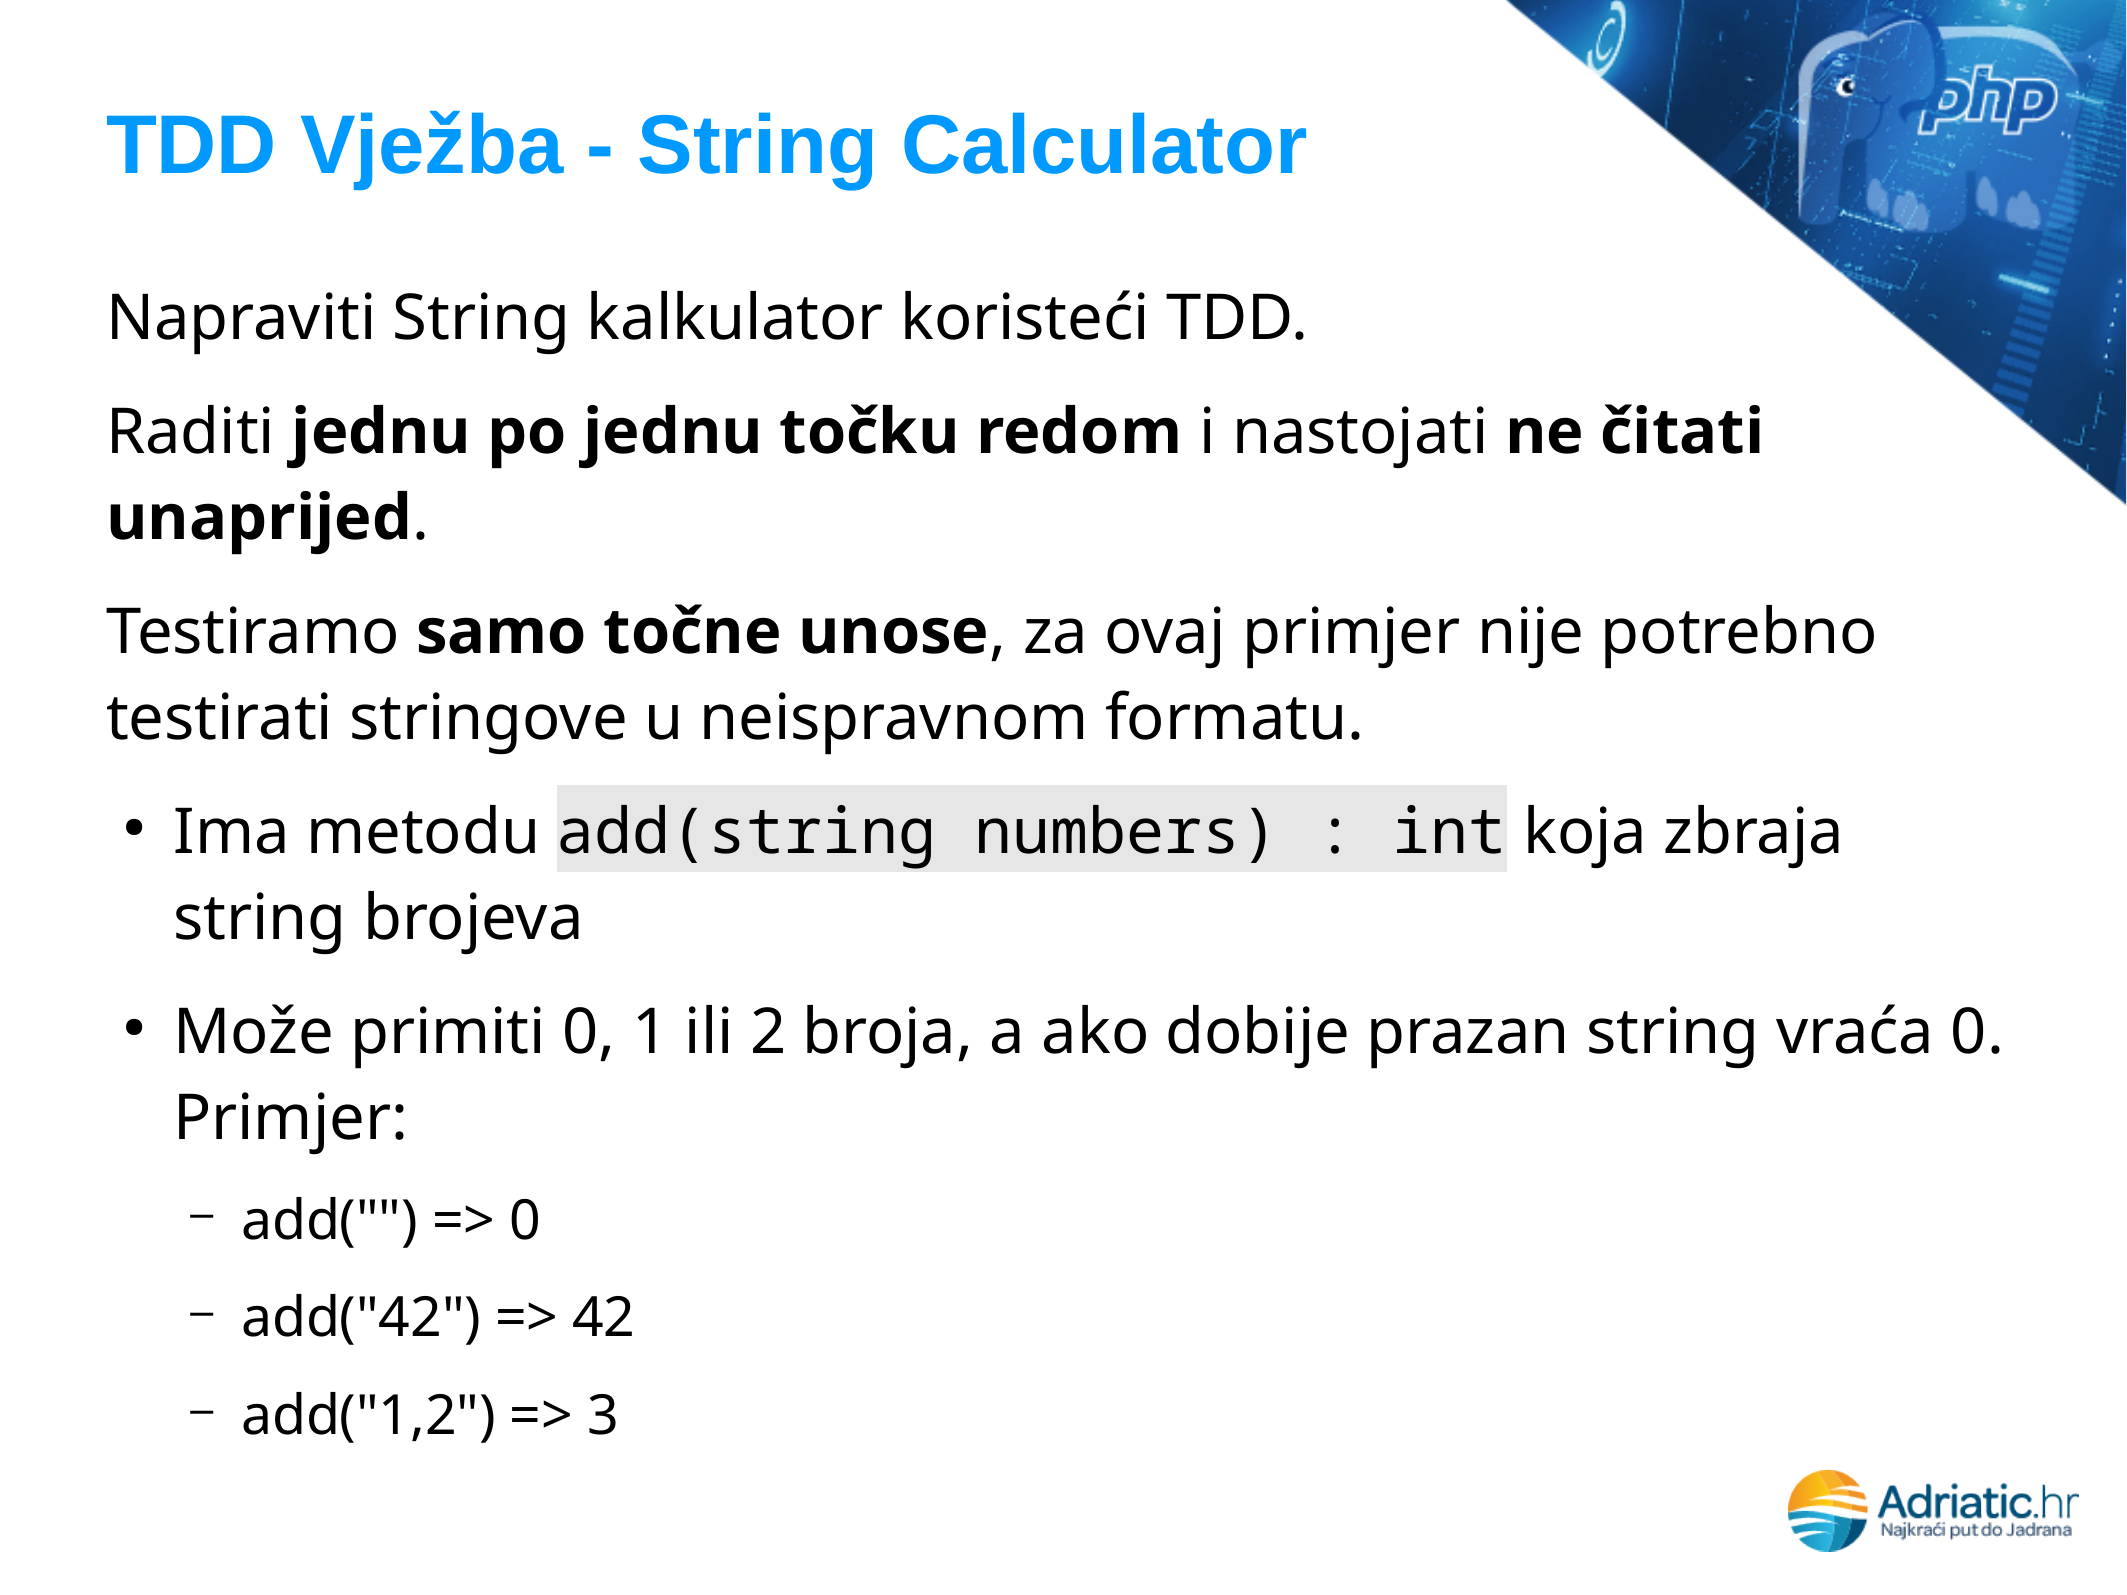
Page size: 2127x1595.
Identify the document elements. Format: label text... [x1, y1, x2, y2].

picture [1505, 0, 2127, 625]
list Napraviti String kalkulator koristeći TDD. Raditi jednu po jednu točku redom i nastojati ne čitati unaprijed. Testiramo samo točne unose, za ovaj primjer nije potrebno testirati stringove u neispravnom formatu. Ima metodu add(string numbers) : int koja zbraja string brojeva Može primiti 0, 1 ili 2 broja, a ako dobije prazan string vraća 0. Primjer: add("") => 0 add("42") => 42 add("1,2") => 3 [106, 271, 2020, 1453]
title TDD Vježba - String Calculator [106, 70, 1630, 219]
picture [1788, 1470, 2079, 1552]
